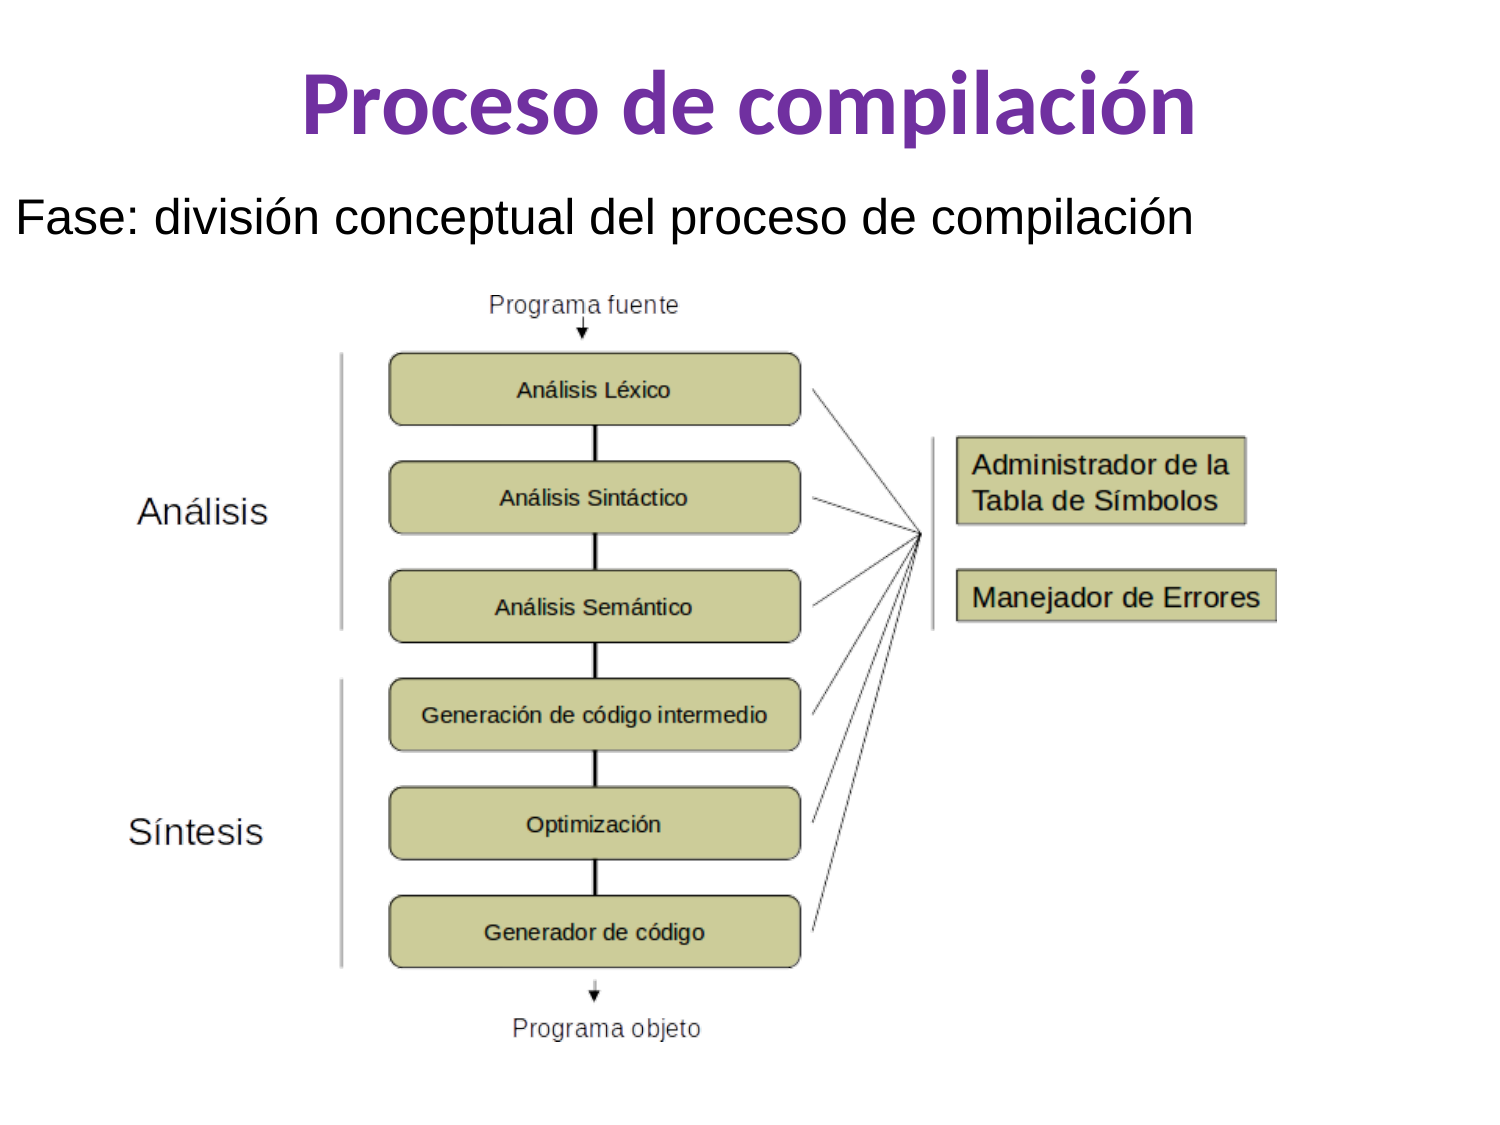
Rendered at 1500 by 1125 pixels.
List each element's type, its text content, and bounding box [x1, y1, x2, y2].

text_box Fase: división conceptual del proceso de compilación [0, 169, 1407, 266]
picture [129, 295, 1277, 1042]
title Proceso de compilación [75, 45, 1425, 150]
